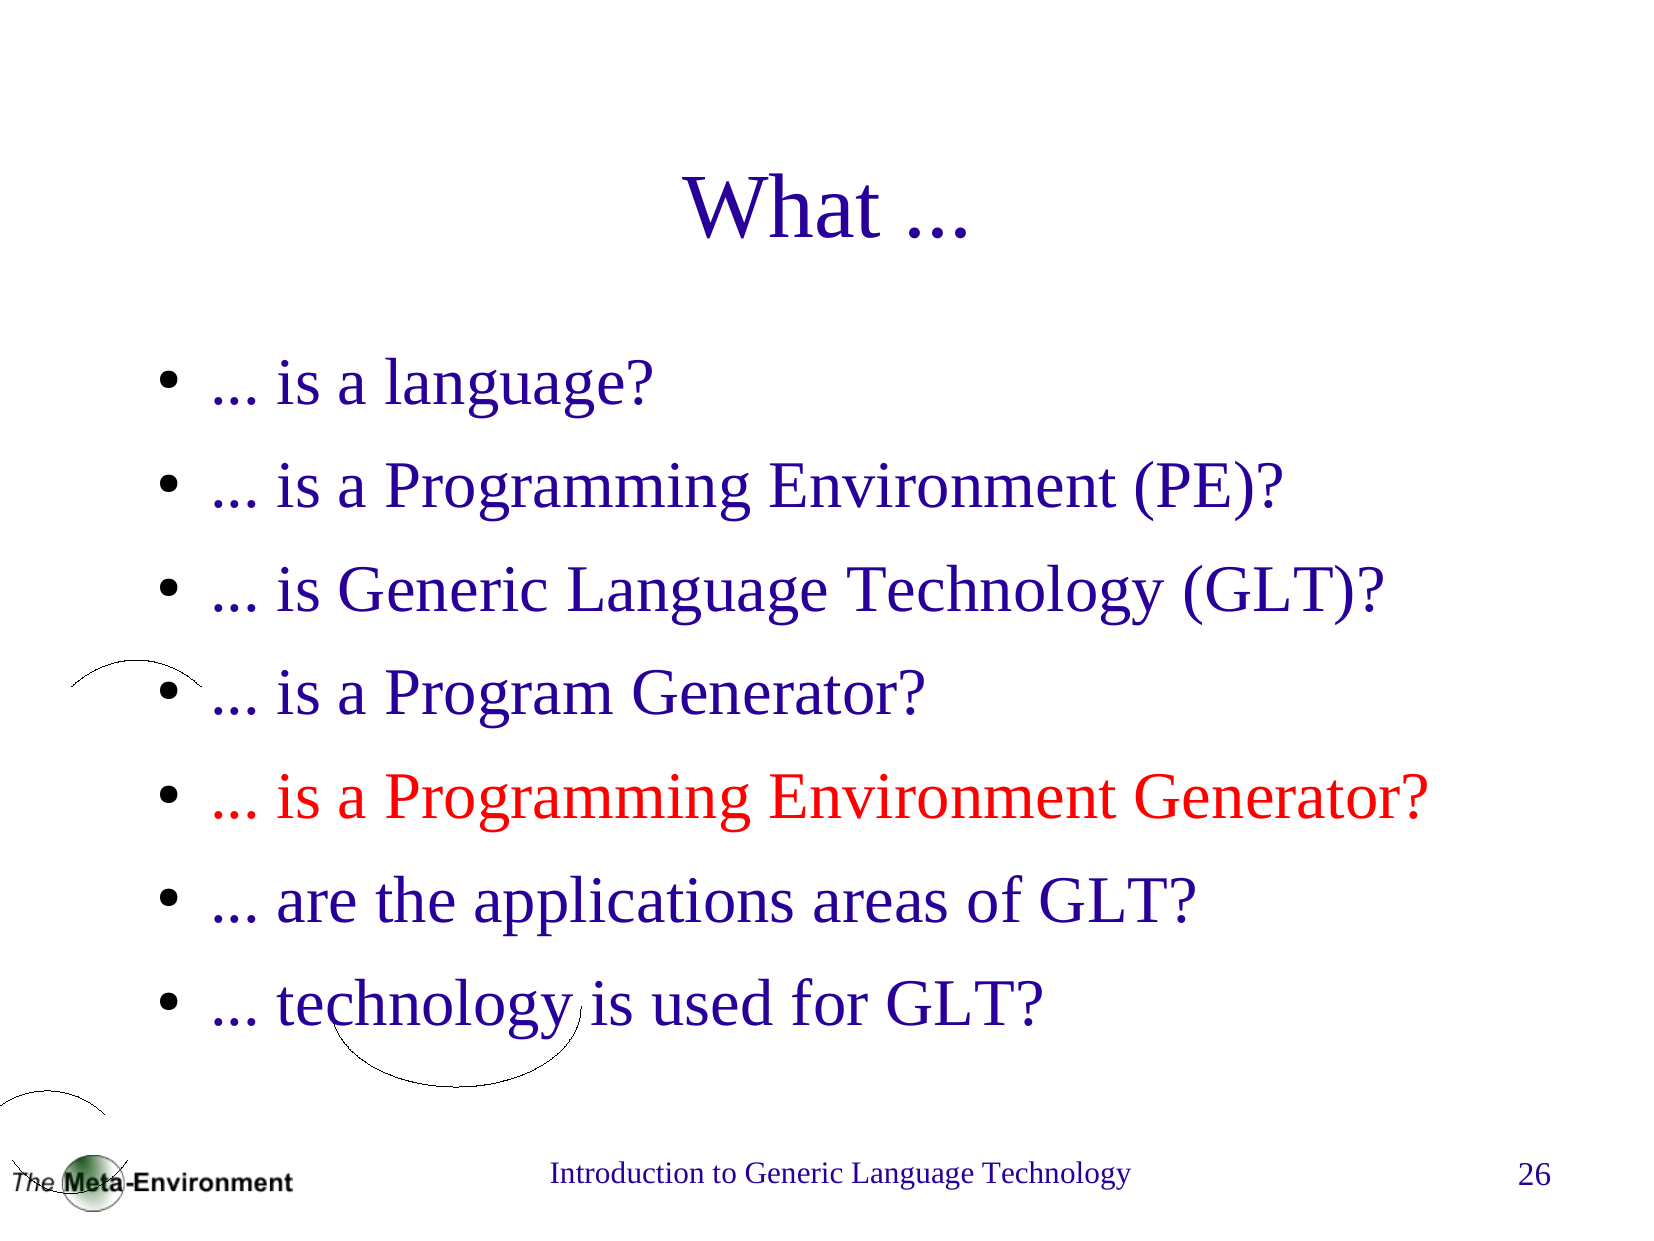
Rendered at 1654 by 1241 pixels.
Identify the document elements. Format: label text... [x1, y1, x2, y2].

title What ... [121, 102, 1534, 311]
picture [13, 1155, 293, 1212]
list ... is a language? ... is a Programming Environment (PE)? ... is Generic Language Technology (GLT)? ... is a Program Generator? ... is a Programming Environment Generator? ... are the applications areas of GLT? ... technology is used for GLT? [121, 344, 1534, 1127]
